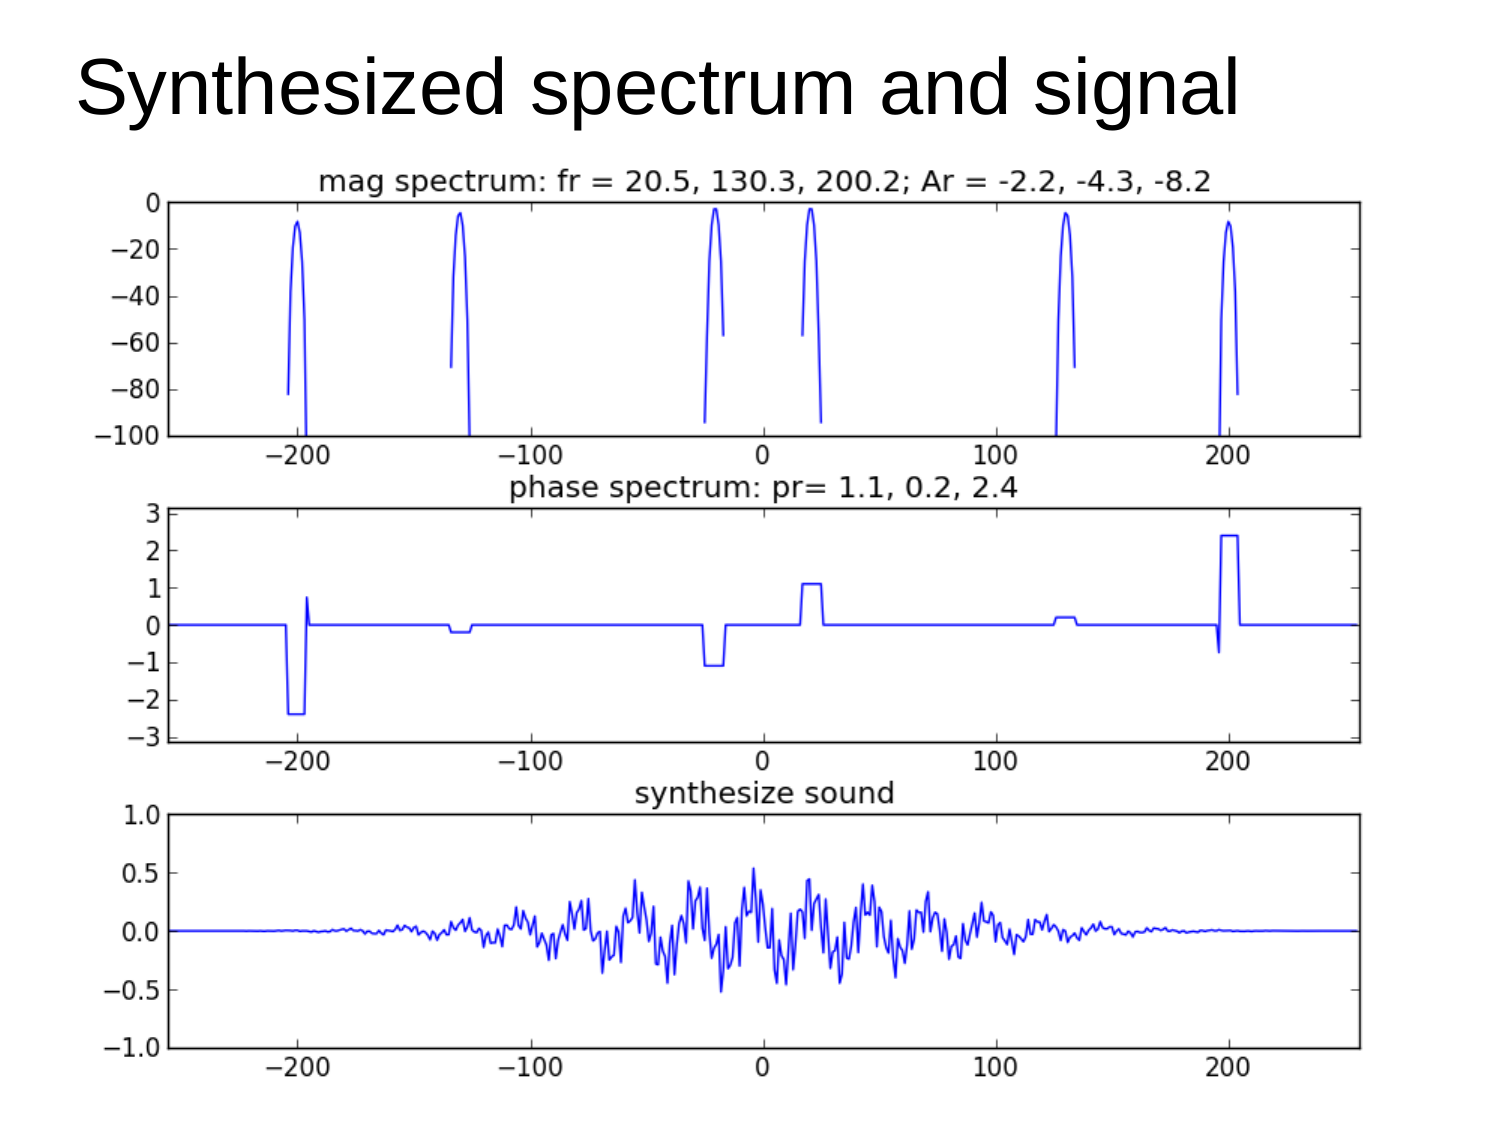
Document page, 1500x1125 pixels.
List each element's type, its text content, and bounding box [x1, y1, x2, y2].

title Synthesized spectrum and signal [75, 9, 1425, 165]
picture [93, 148, 1409, 1109]
